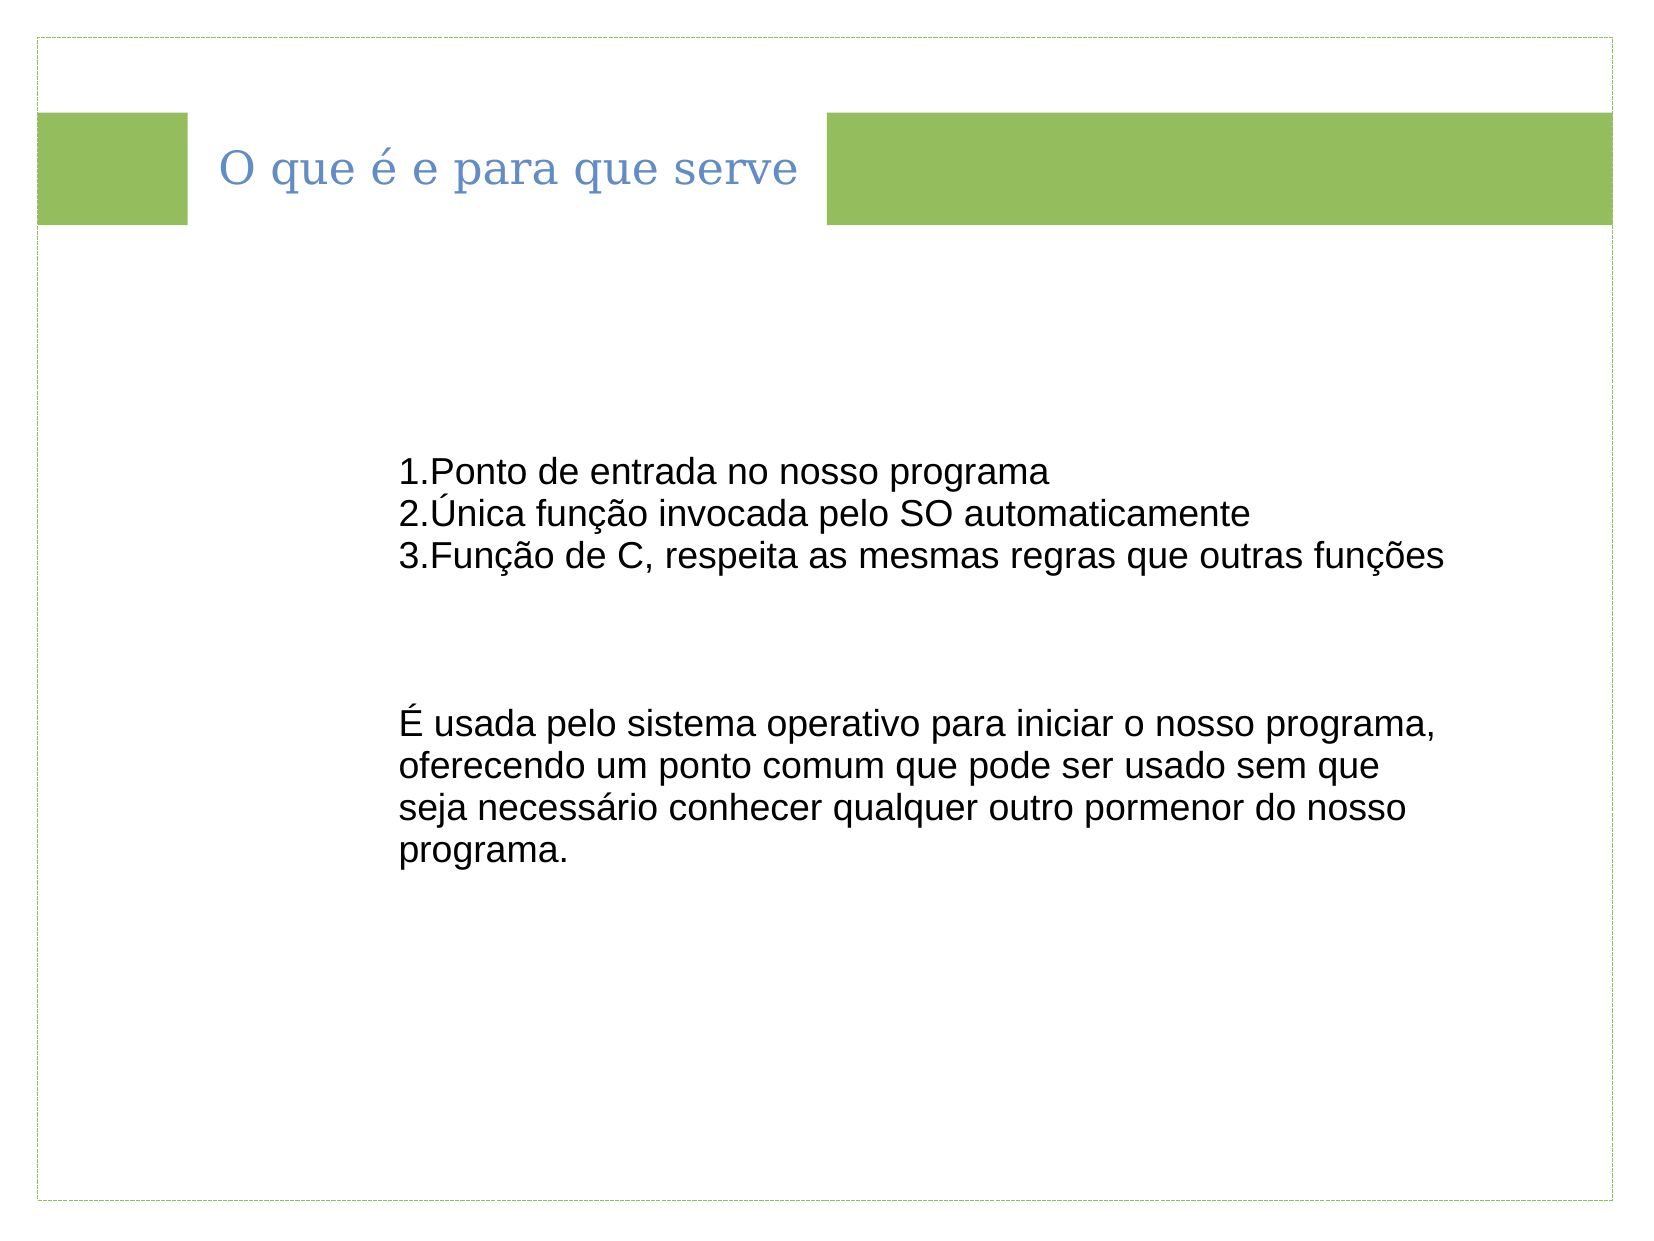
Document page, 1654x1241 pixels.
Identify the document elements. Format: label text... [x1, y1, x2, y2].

text_box [37, 112, 188, 226]
text_box O que é e para que serve [203, 134, 816, 203]
text_box [826, 112, 1613, 226]
text_box Ponto de entrada no nosso programa Única função invocada pelo SO automaticamente Função de C, respeita as mesmas regras que outras funções É usada pelo sistema operativo para iniciar o nosso programa, oferecendo um ponto comum que pode ser usado sem que seja necessário conhecer qualquer outro pormenor do nosso programa. [383, 442, 1464, 878]
